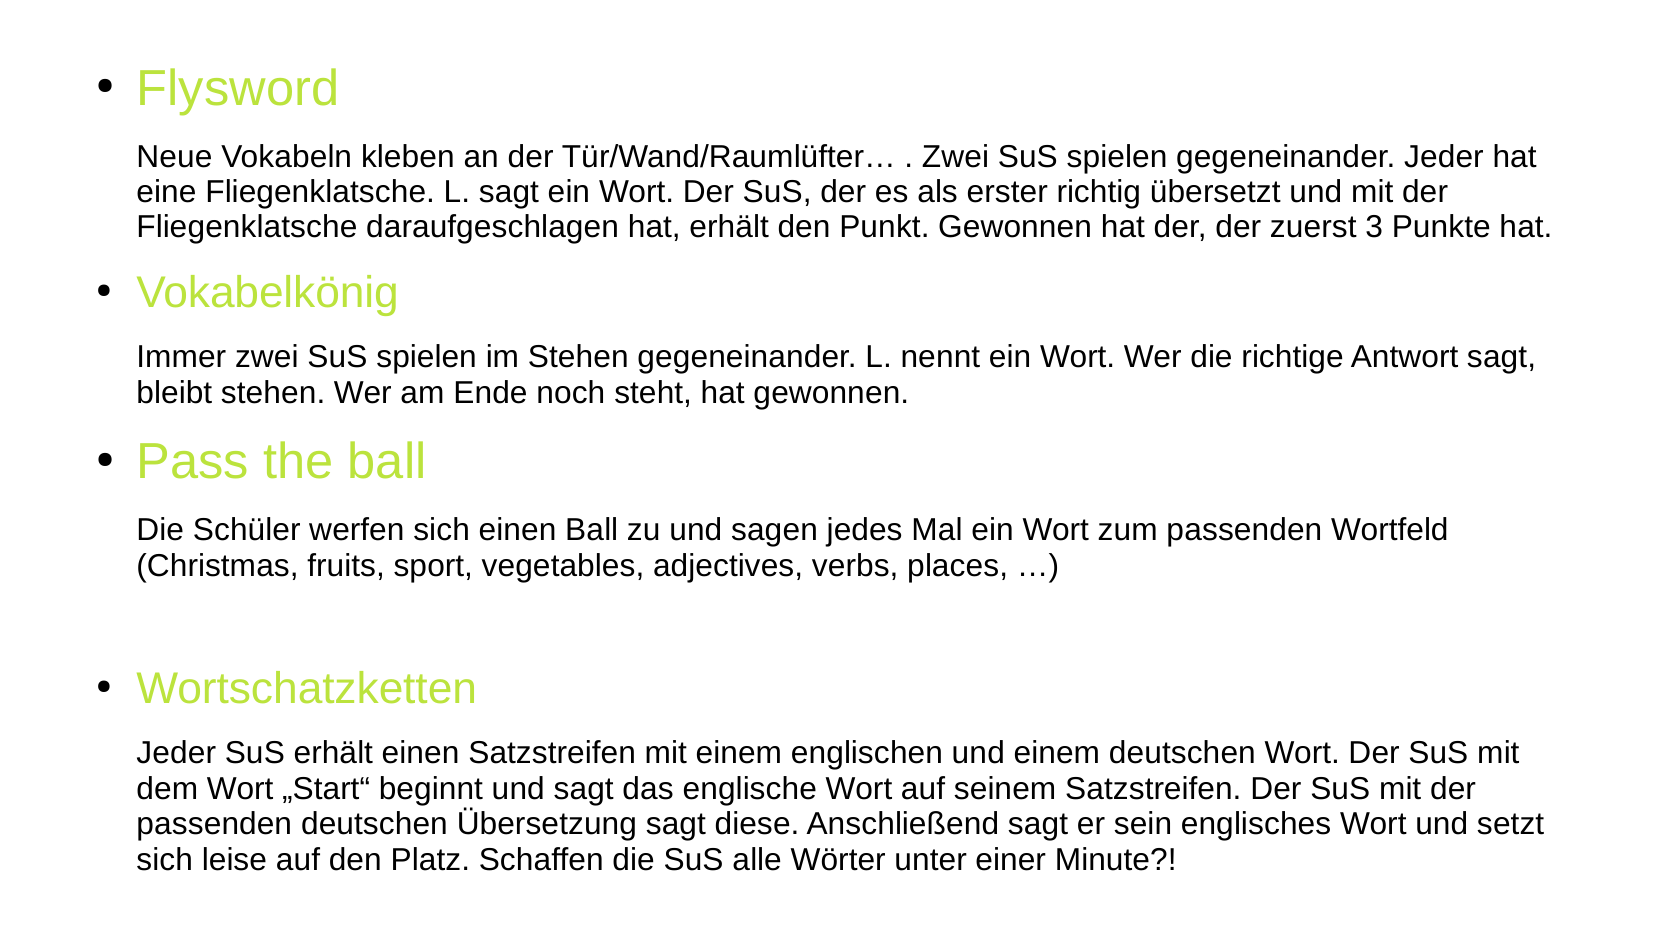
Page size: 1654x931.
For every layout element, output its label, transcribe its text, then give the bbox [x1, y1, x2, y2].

list Flysword Neue Vokabeln kleben an der Tür/Wand/Raumlüfter… . Zwei SuS spielen gegeneinander. Jeder hat eine Fliegenklatsche. L. sagt ein Wort. Der SuS, der es als erster richtig übersetzt und mit der Fliegenklatsche daraufgeschlagen hat, erhält den Punkt. Gewonnen hat der, der zuerst 3 Punkte hat. Vokabelkönig Immer zwei SuS spielen im Stehen gegeneinander. L. nennt ein Wort. Wer die richtige Antwort sagt, bleibt stehen. Wer am Ende noch steht, hat gewonnen. Pass the ball Die Schüler werfen sich einen Ball zu und sagen jedes Mal ein Wort zum passenden Wortfeld (Christmas, fruits, sport, vegetables, adjectives, verbs, places, …) Wortschatzketten Jeder SuS erhält einen Satzstreifen mit einem englischen und einem deutschen Wort. Der SuS mit dem Wort „Start“ beginnt und sagt das englische Wort auf seinem Satzstreifen. Der SuS mit der passenden deutschen Übersetzung sagt diese. Anschließend sagt er sein englisches Wort und setzt sich leise auf den Platz. Schaffen die SuS alle Wörter unter einer Minute?! [82, 59, 1571, 916]
